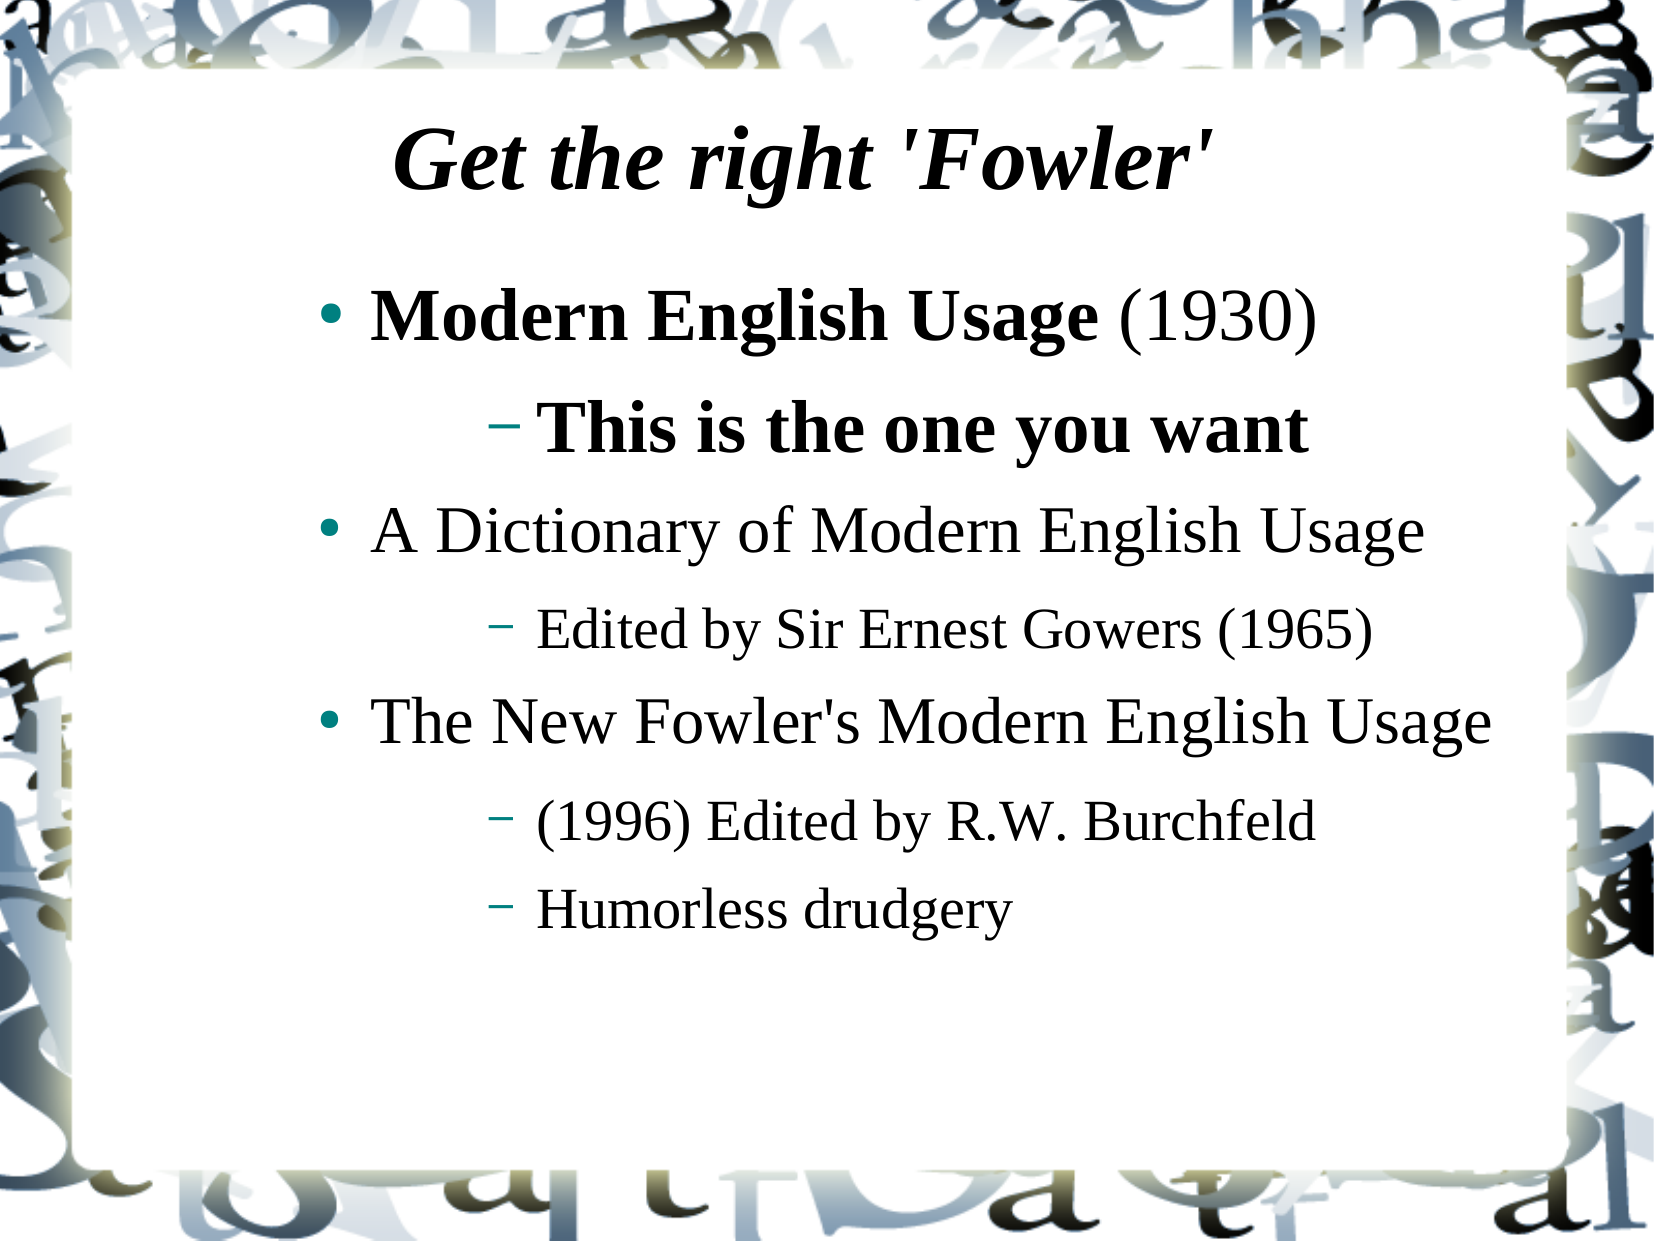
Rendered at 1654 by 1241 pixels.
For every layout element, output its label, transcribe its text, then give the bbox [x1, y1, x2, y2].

title Get the right 'Fowler' [300, 55, 1310, 263]
list Modern English Usage (1930) This is the one you want A Dictionary of Modern English Usage Edited by Sir Ernest Gowers (1965) The New Fowler's Modern English Usage (1996) Edited by R.W. Burchfeld Humorless drudgery [300, 273, 1654, 1163]
picture [0, 0, 1654, 1241]
